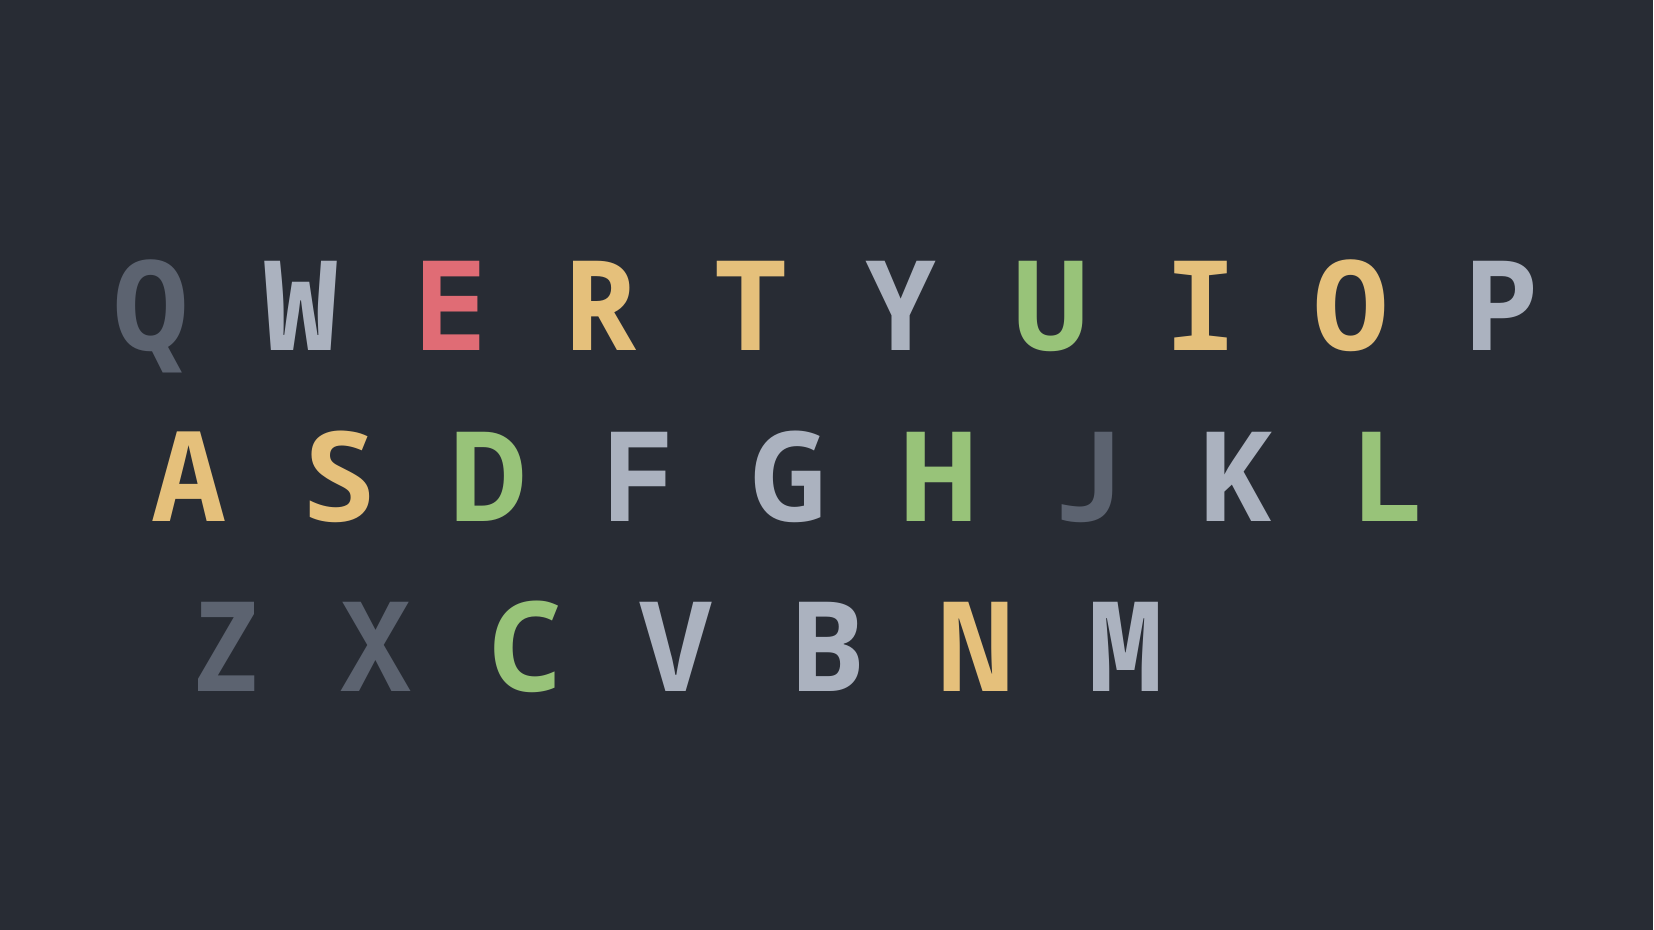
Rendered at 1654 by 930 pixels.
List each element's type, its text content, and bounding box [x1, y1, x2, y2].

subtitle Q W E R T Y U I O P A S D F G H J K L Z X C V B N M [82, 112, 1571, 833]
